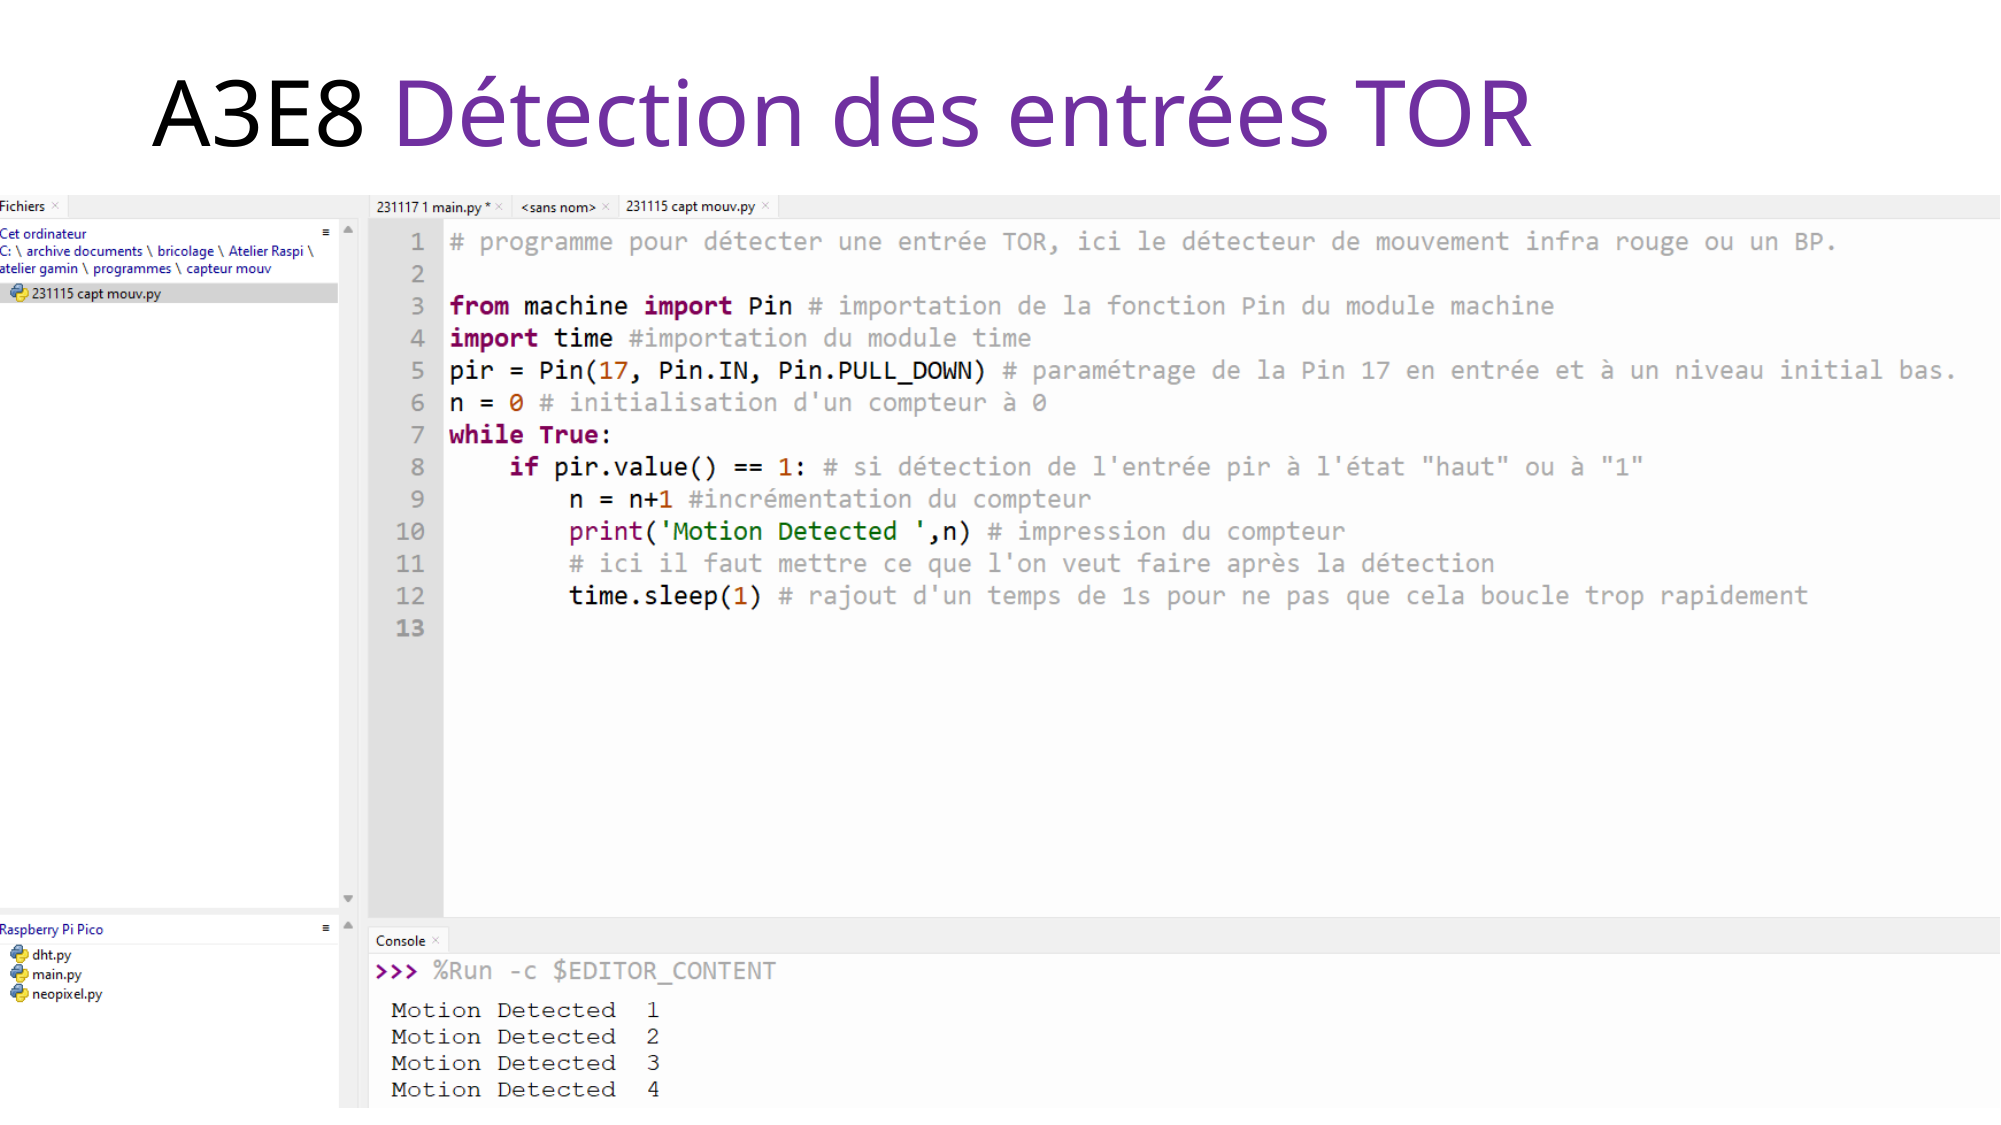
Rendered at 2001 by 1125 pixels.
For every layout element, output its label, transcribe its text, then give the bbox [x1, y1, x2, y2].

text_box A3E8 Détection des entrées TOR [137, 59, 1863, 164]
picture [0, 195, 2000, 1108]
